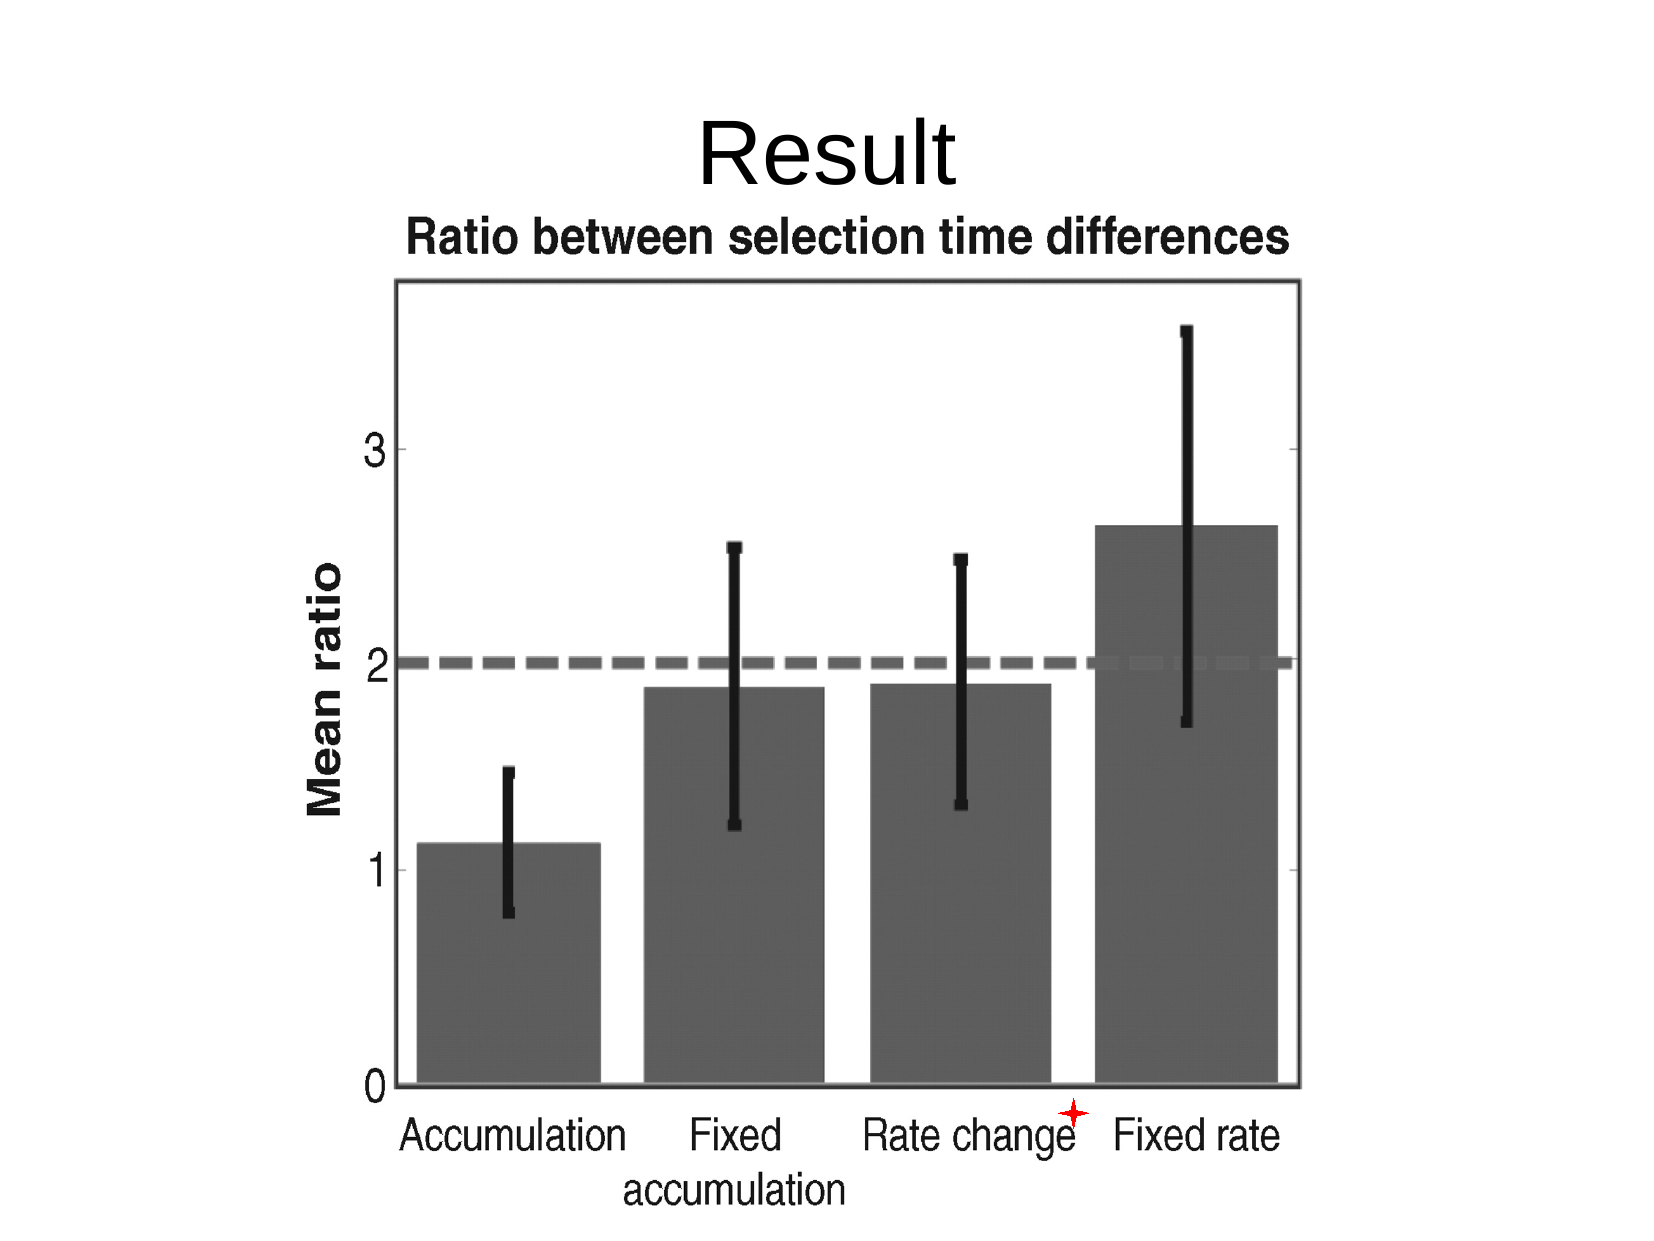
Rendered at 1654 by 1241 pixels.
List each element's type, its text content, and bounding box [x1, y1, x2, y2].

text_box [1058, 1098, 1089, 1129]
title Result [82, 49, 1571, 257]
picture [300, 257, 1306, 1216]
